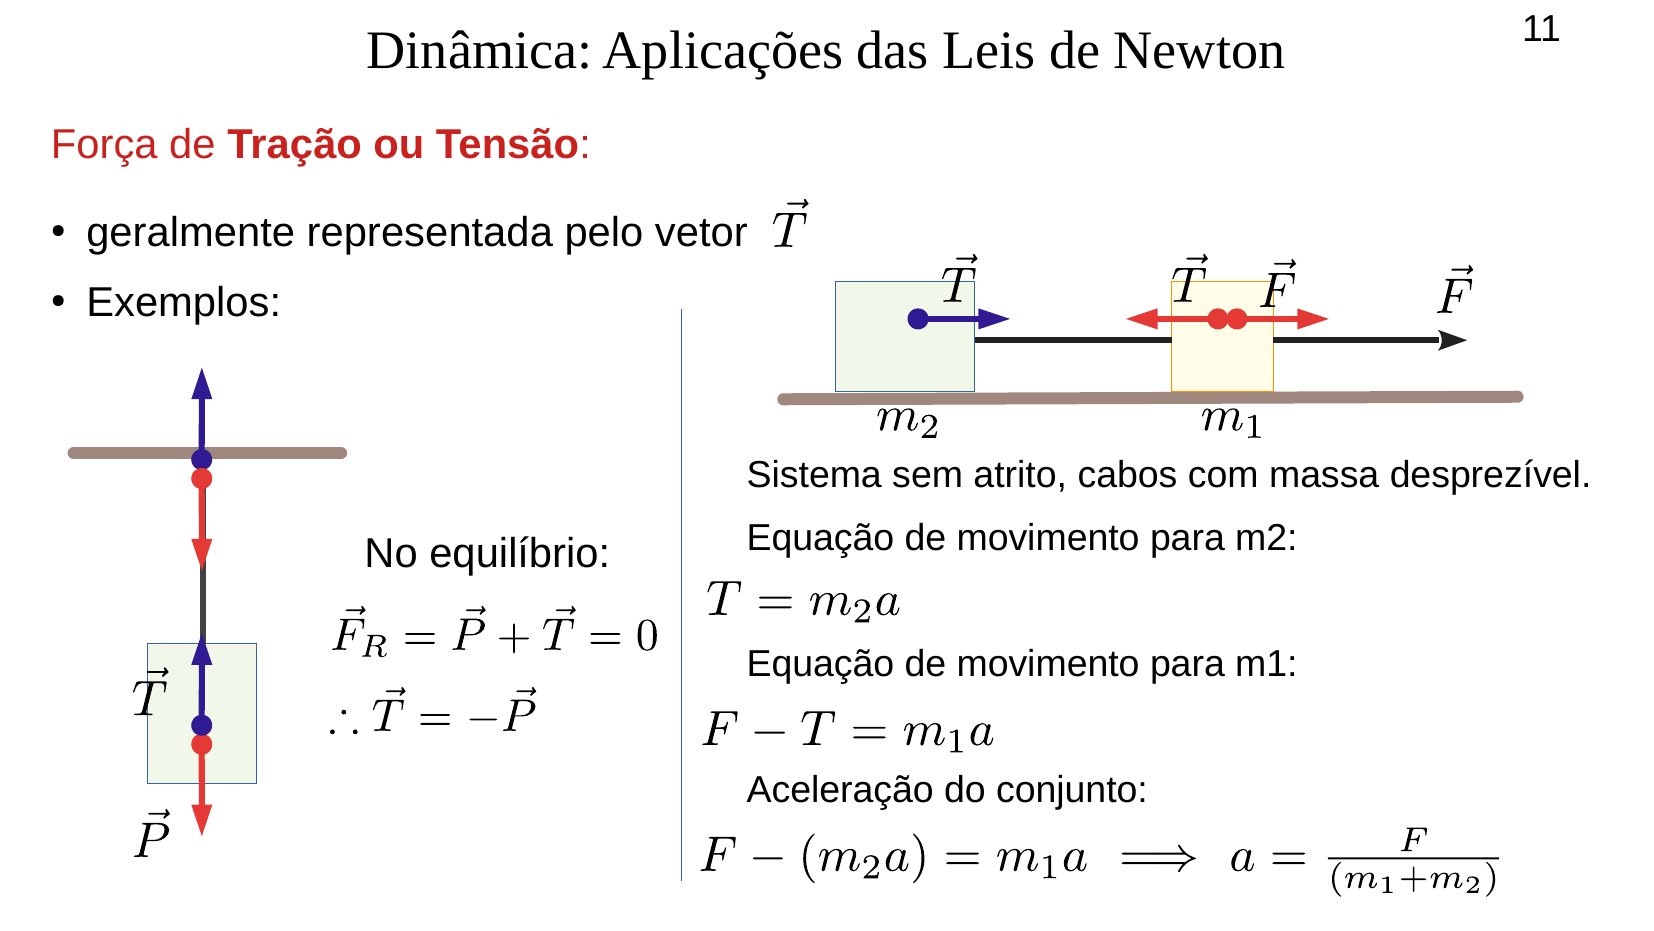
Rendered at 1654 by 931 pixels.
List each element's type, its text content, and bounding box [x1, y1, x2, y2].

picture [328, 604, 659, 659]
text_box Dinâmica: Aplicações das Leis de Newton [352, 0, 1302, 88]
picture [1257, 258, 1297, 307]
text_box [1171, 322, 1274, 392]
picture [131, 808, 171, 857]
picture [131, 667, 169, 716]
text_box <number> [1507, 0, 1654, 71]
picture [1171, 253, 1208, 302]
text_box Sistema sem atrito, cabos com massa desprezível. Equação de movimento para m2: Equação de movimento para m1: Aceleração do conjunto: [731, 425, 1607, 881]
picture [874, 406, 939, 425]
picture [328, 686, 537, 735]
picture [1198, 406, 1263, 425]
text_box [147, 643, 198, 784]
text_box [1171, 281, 1274, 316]
text_box [205, 643, 257, 784]
picture [940, 253, 978, 302]
text_box No equilíbrio: [364, 506, 615, 603]
picture [771, 198, 809, 247]
picture [698, 827, 1500, 897]
text_box [835, 281, 975, 392]
picture [698, 709, 996, 755]
picture [1434, 264, 1474, 313]
picture [704, 579, 902, 625]
text_box Força de Tração ou Tensão: geralmente representada pelo vetor Exemplos: [36, 112, 1572, 333]
